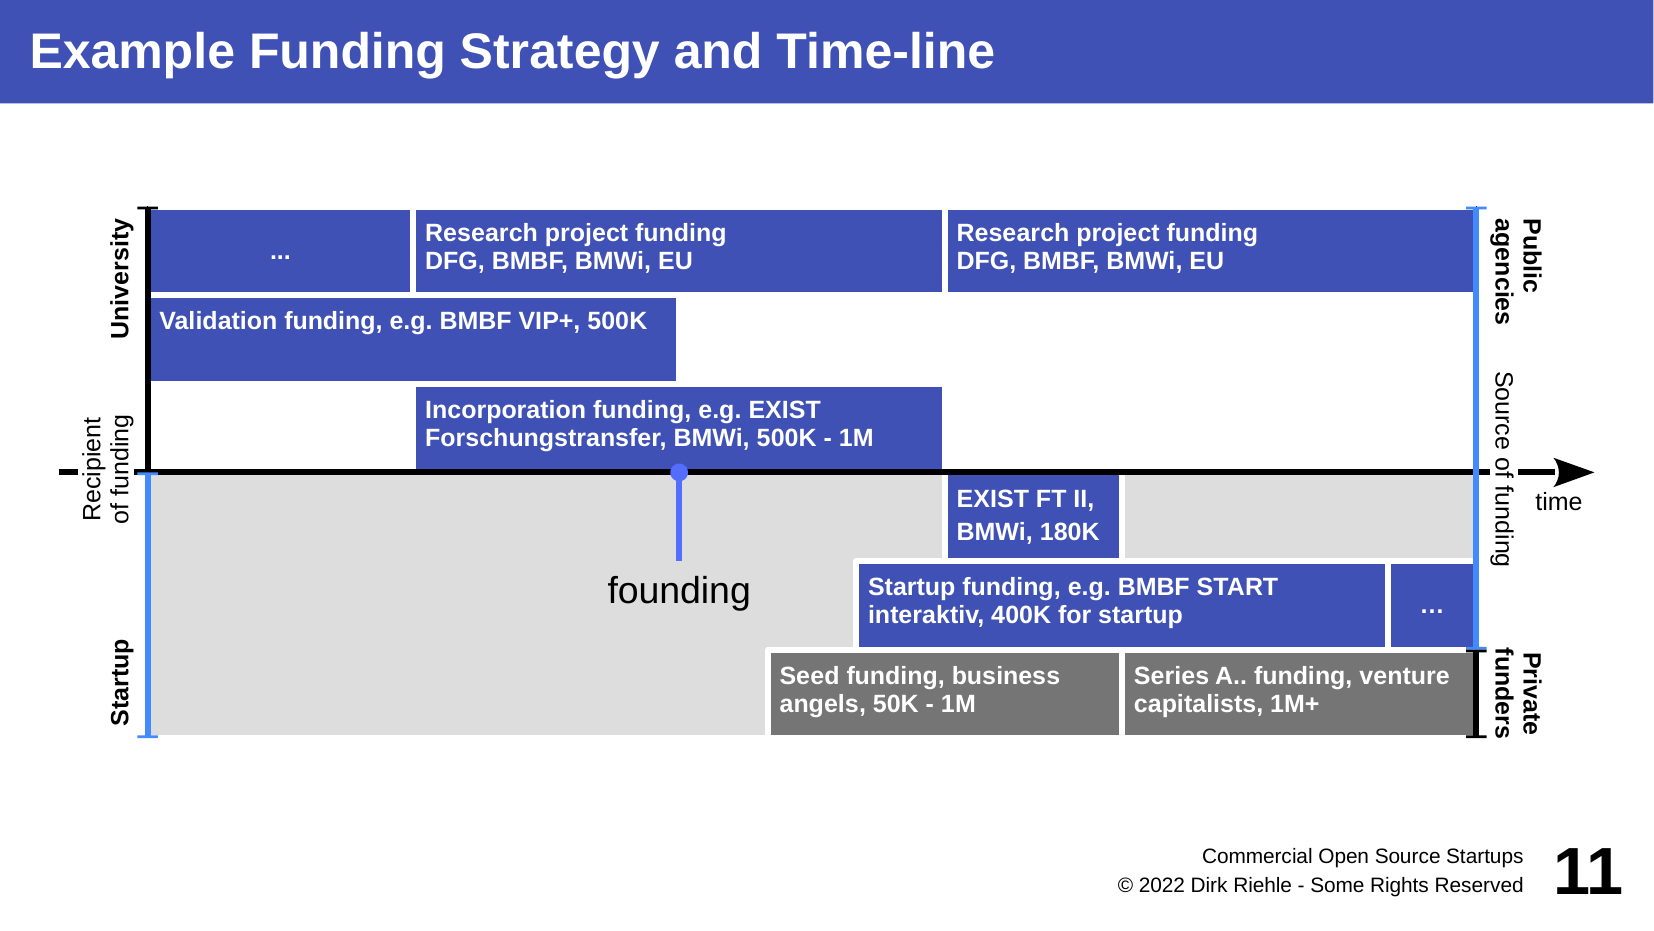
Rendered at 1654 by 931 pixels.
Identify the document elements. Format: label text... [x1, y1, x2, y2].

text_box [151, 475, 765, 739]
text_box time [1518, 472, 1595, 532]
text_box ... [151, 206, 410, 292]
text_box EXIST FT II, BMWi, 180K [944, 475, 1123, 558]
text_box Startup funding, e.g. BMBF START interaktiv, 400K for startup [856, 561, 1385, 647]
text_box Series A.. funding, venture capitalists, 1M+ [1122, 649, 1473, 739]
text_box Research project funding DFG, BMBF, BMWi, EU [413, 206, 942, 296]
text_box Incorporation funding, e.g. EXIST Forschungstransfer, BMWi, 500K - 1M [413, 383, 945, 469]
text_box Validation funding, e.g. BMBF VIP+, 500K [151, 295, 680, 384]
text_box … [1387, 561, 1473, 650]
text_box founding [531, 531, 827, 650]
text_box Research project funding DFG, BMBF, BMWi, EU [944, 206, 1473, 296]
text_box [682, 475, 942, 647]
text_box Seed funding, business angels, 50K - 1M [767, 649, 1119, 739]
title Example Funding Strategy and Time-line [0, 0, 1654, 104]
text_box [1125, 475, 1473, 558]
